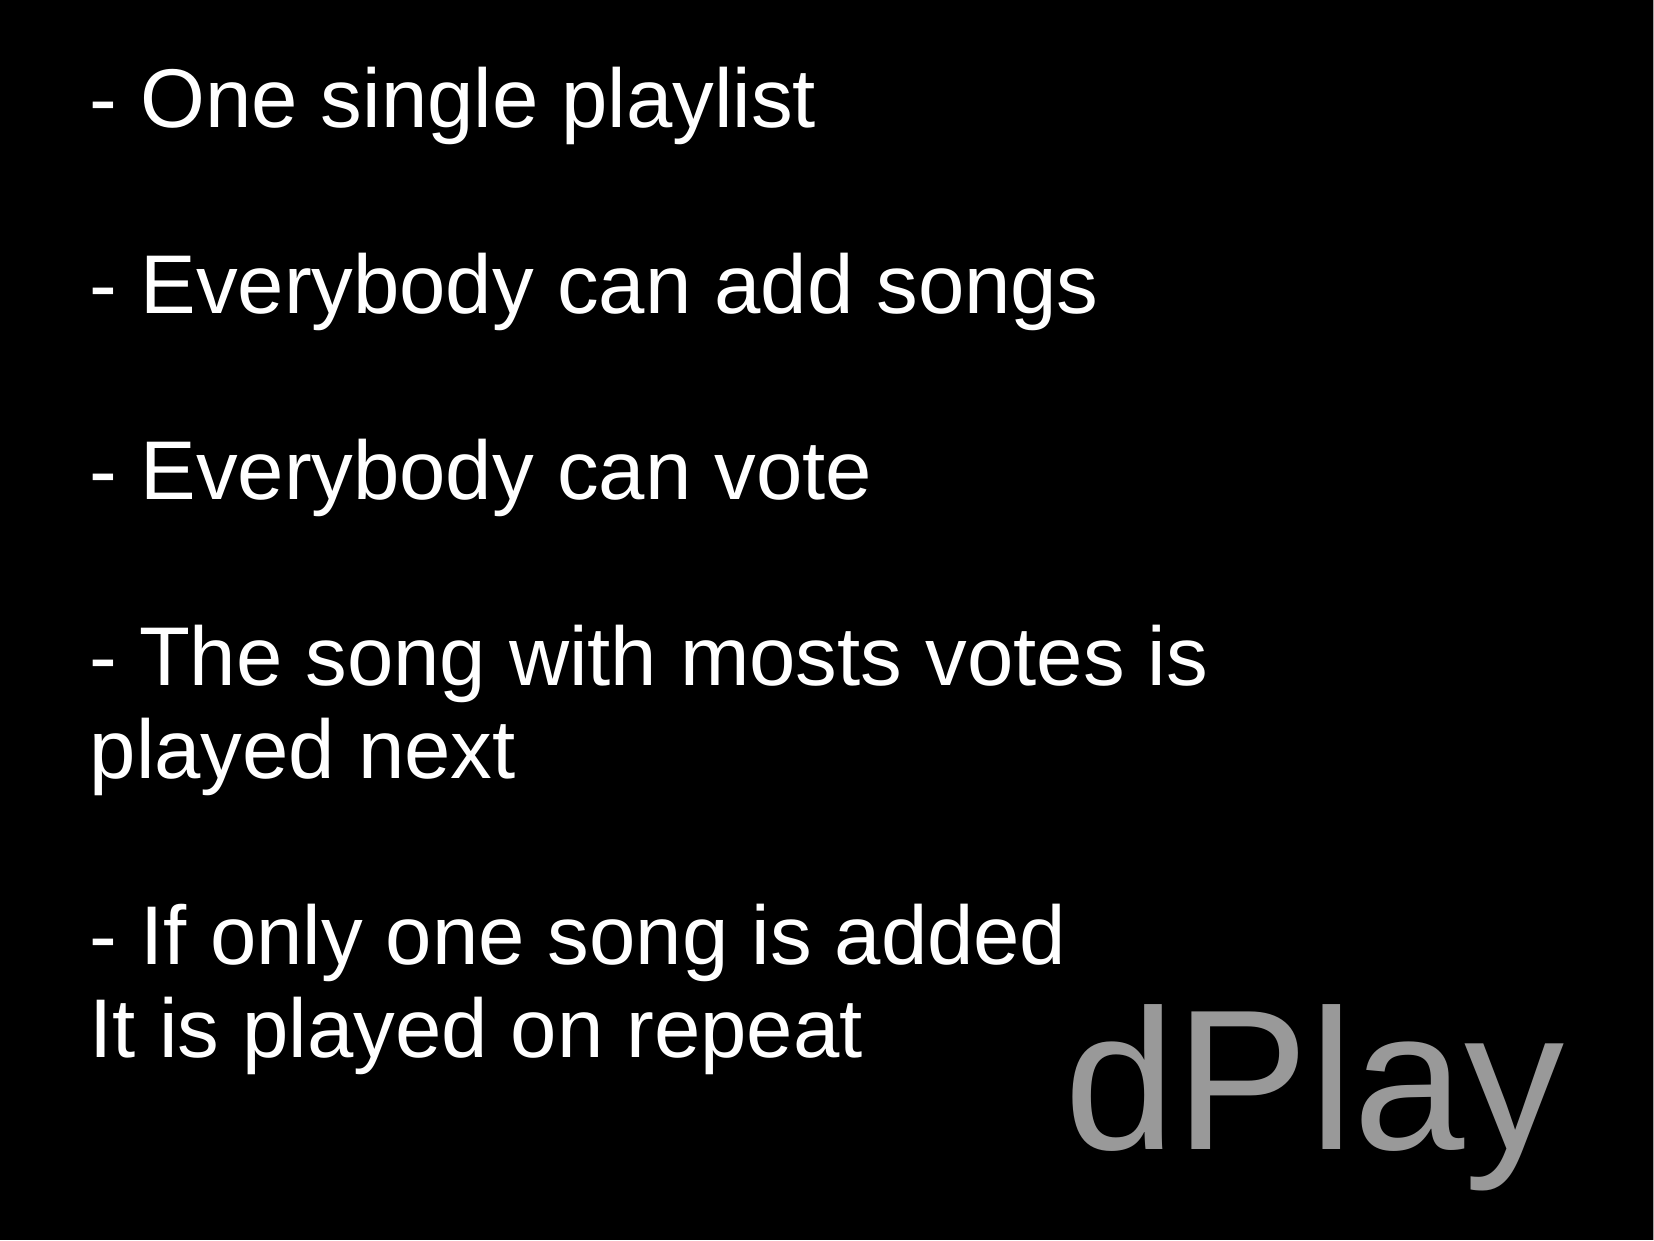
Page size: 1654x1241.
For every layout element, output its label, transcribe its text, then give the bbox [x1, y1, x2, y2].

text_box - One single playlist - Everybody can add songs - Everybody can vote - The song with mosts votes is played next - If only one song is added It is played on repeat [75, 45, 1313, 1126]
text_box dPlay [1050, 961, 1613, 1201]
